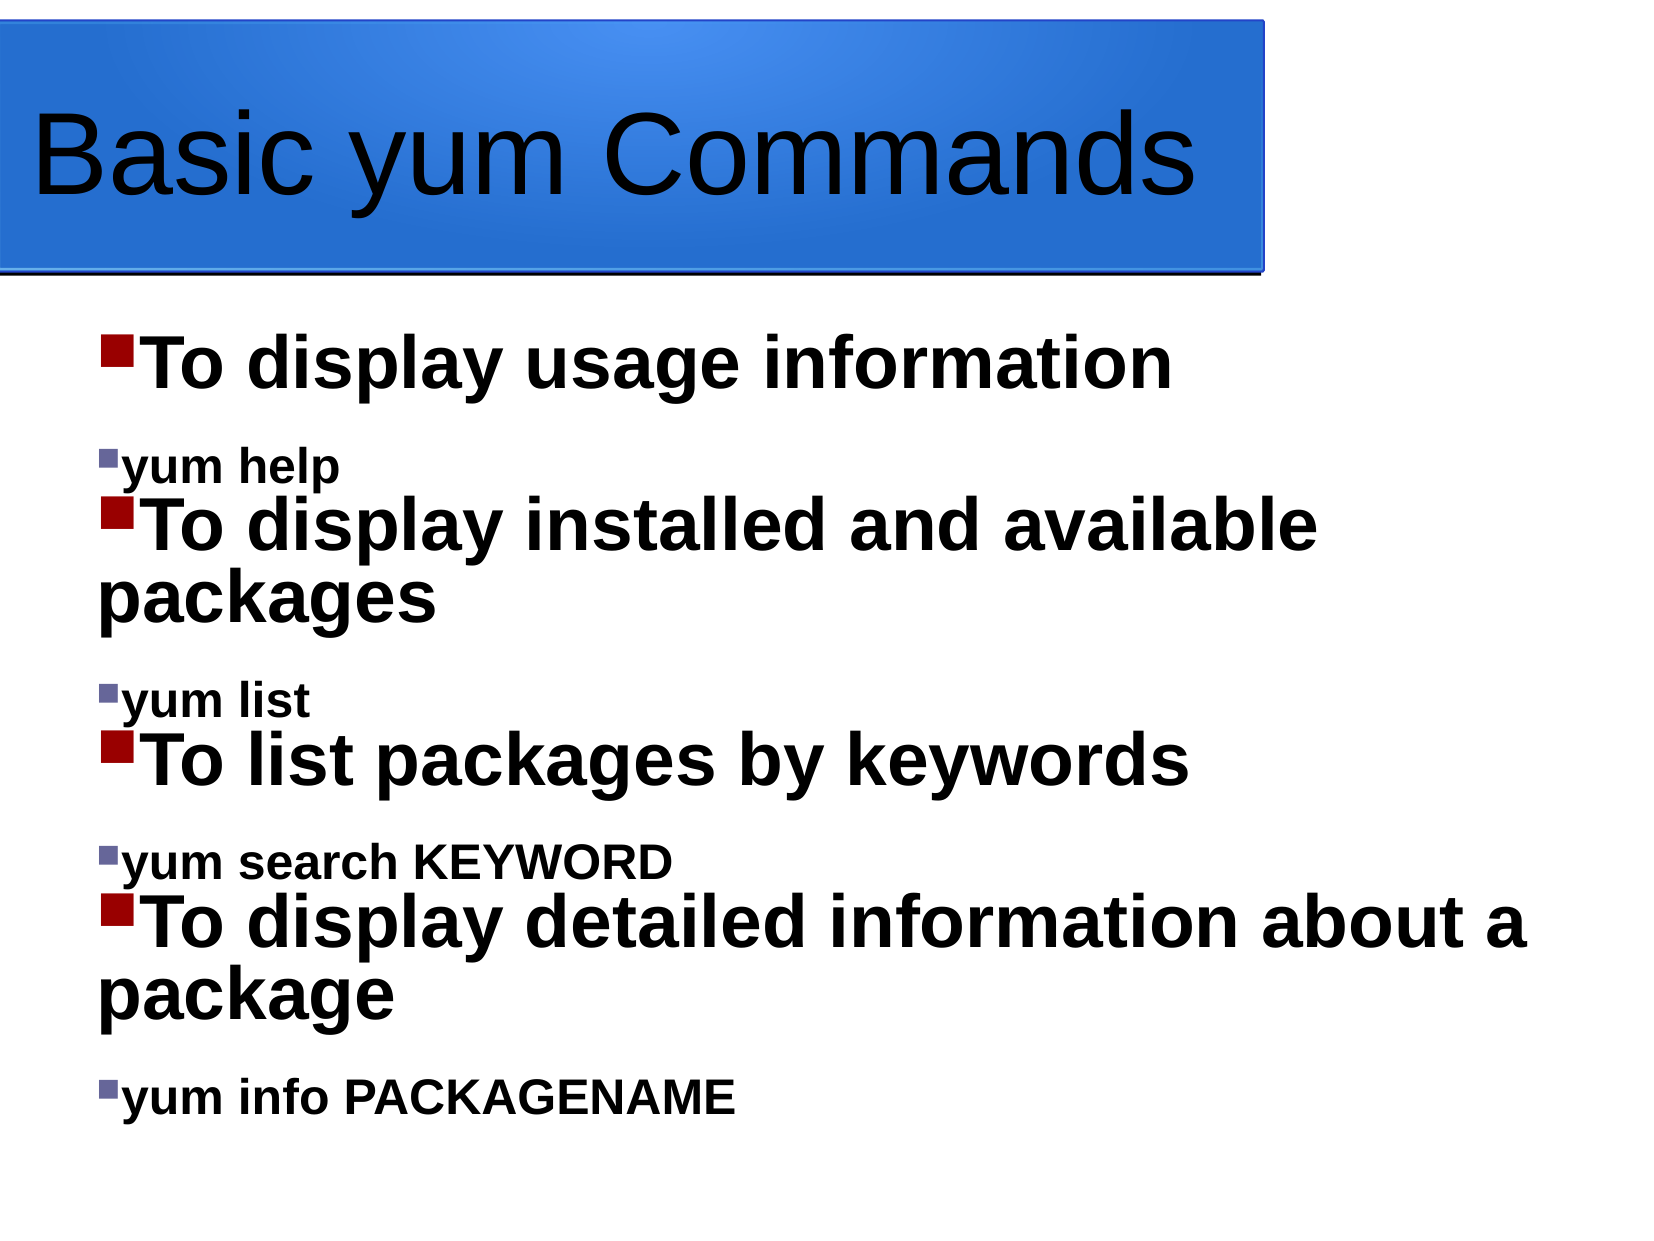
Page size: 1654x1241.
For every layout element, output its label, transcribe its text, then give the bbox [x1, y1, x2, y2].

list To display usage information yum help To display installed and available packages yum list To list packages by keywords yum search KEYWORD To display detailed information about a package yum info PACKAGENAME [96, 330, 1571, 1213]
title Basic yum Commands [30, 43, 1505, 252]
